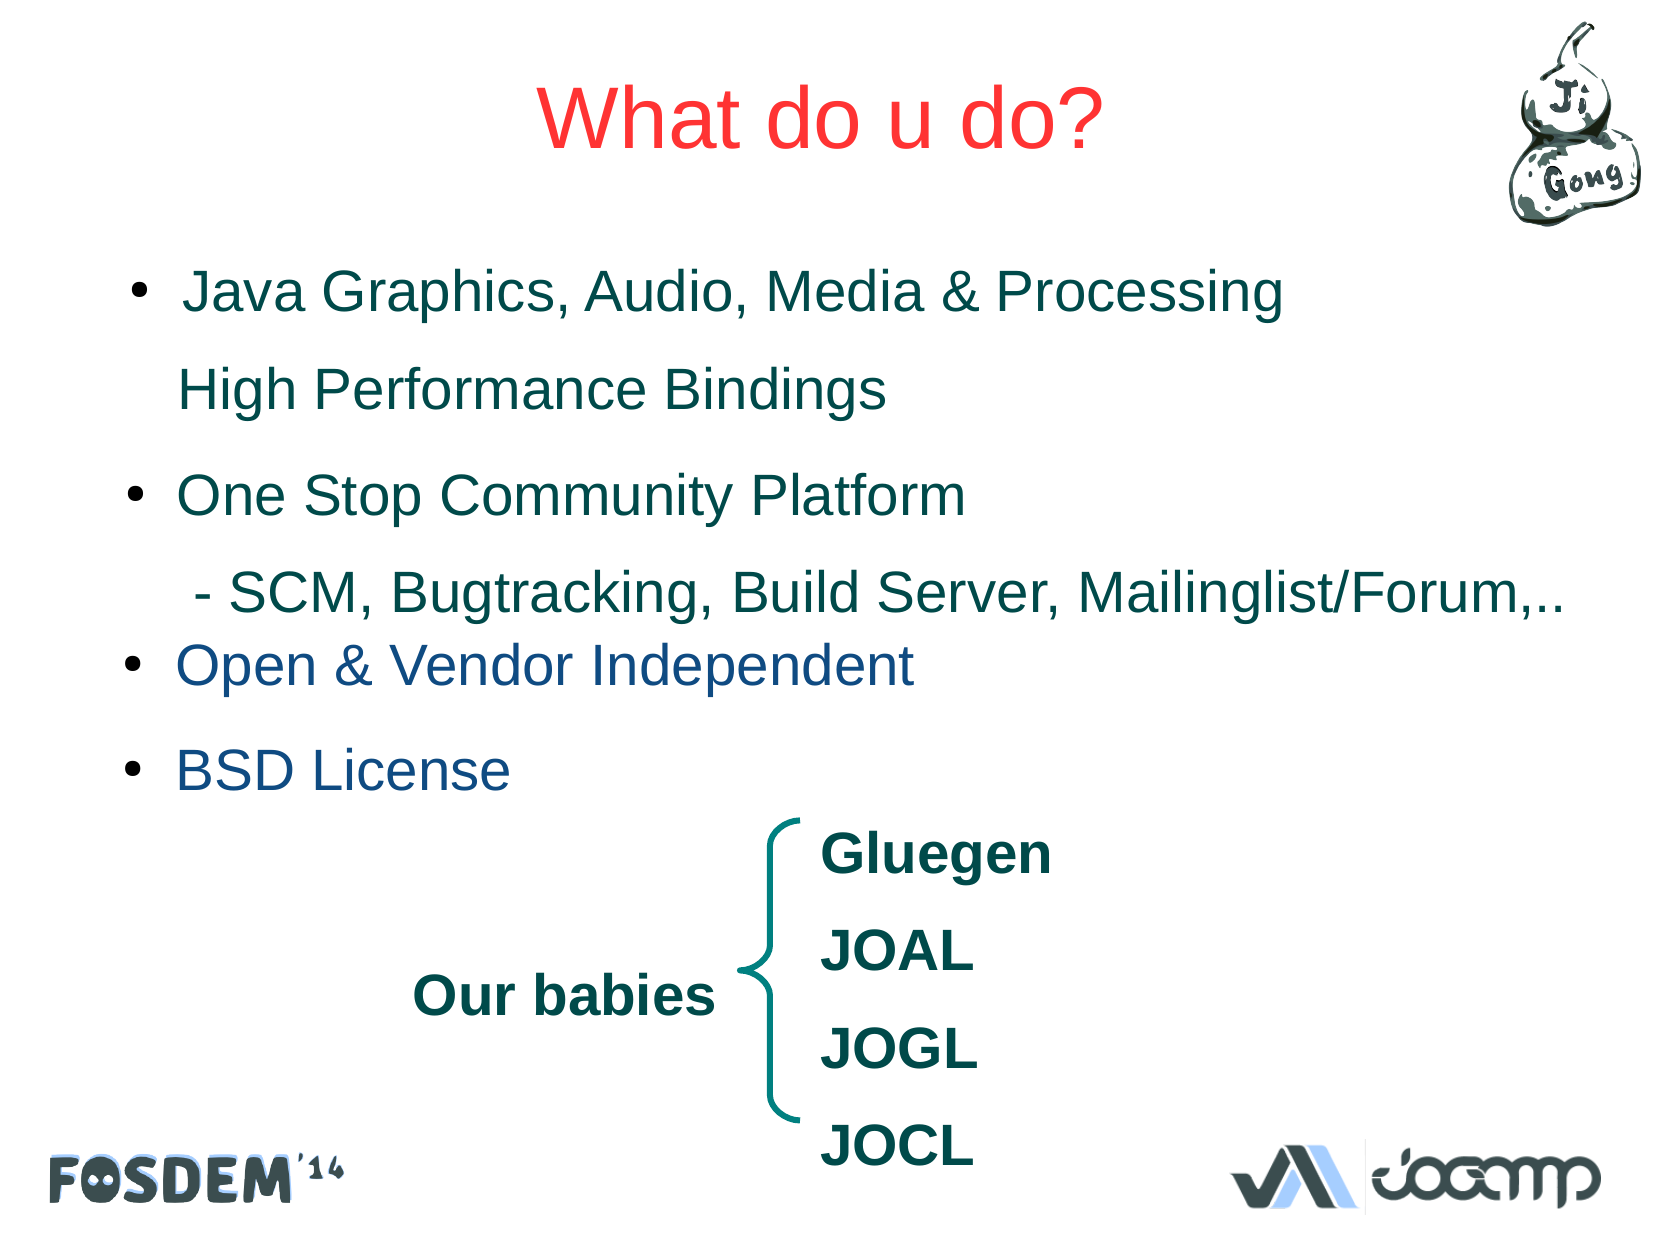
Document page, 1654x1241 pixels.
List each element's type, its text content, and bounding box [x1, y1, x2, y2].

picture [1425, 19, 1654, 228]
text_box Our babies [398, 922, 759, 1003]
text_box Java Graphics, Audio, Media & Processing High Performance Bindings [114, 219, 1447, 397]
picture [1228, 1139, 1601, 1215]
text_box BSD License [90, 730, 768, 811]
title What do u do? [68, 56, 1576, 181]
text_box One Stop Community Platform - SCM, Bugtracking, Build Server, Mailinglist/Forum,.. [75, 422, 1654, 601]
picture [0, 914, 400, 1241]
text_box Gluegen JOAL JOGL JOCL [655, 780, 1074, 1154]
text_box Open & Vendor Independent [90, 625, 950, 714]
